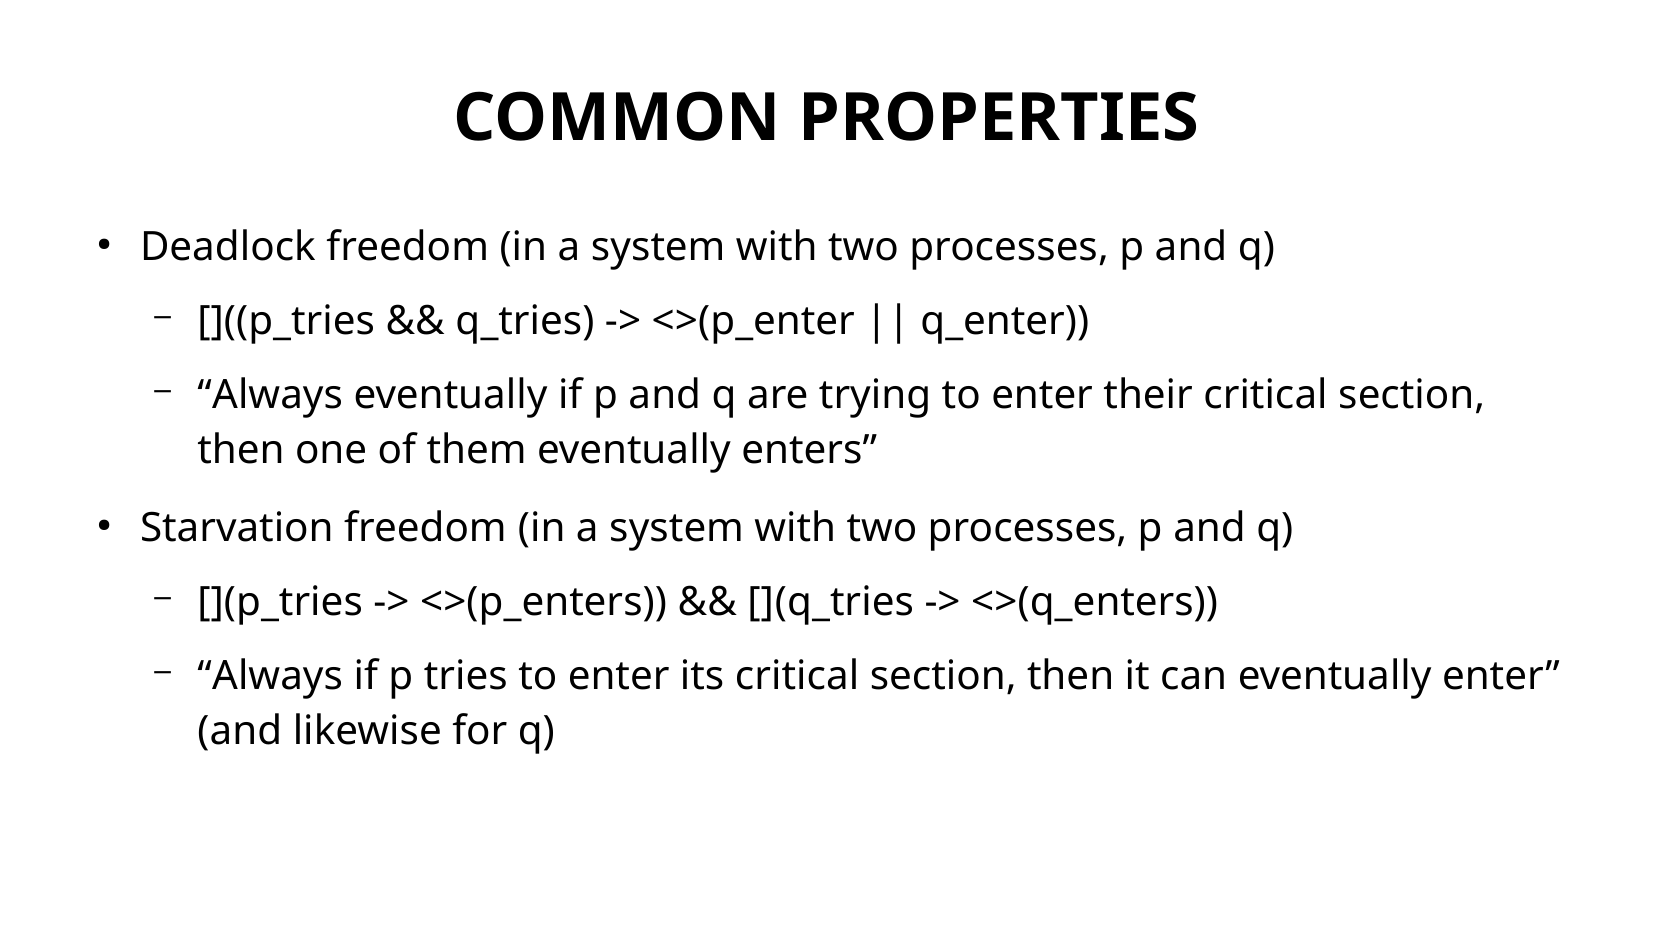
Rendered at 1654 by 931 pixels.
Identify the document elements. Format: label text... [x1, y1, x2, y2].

list Deadlock freedom (in a system with two processes, p and q) []((p_tries && q_tries) -> <>(p_enter || q_enter)) “Always eventually if p and q are trying to enter their critical section, then one of them eventually enters” Starvation freedom (in a system with two processes, p and q) [](p_tries -> <>(p_enters)) && [](q_tries -> <>(q_enters)) “Always if p tries to enter its critical section, then it can eventually enter” (and likewise for q) [82, 217, 1571, 757]
title COMMON PROPERTIES [82, 36, 1571, 193]
